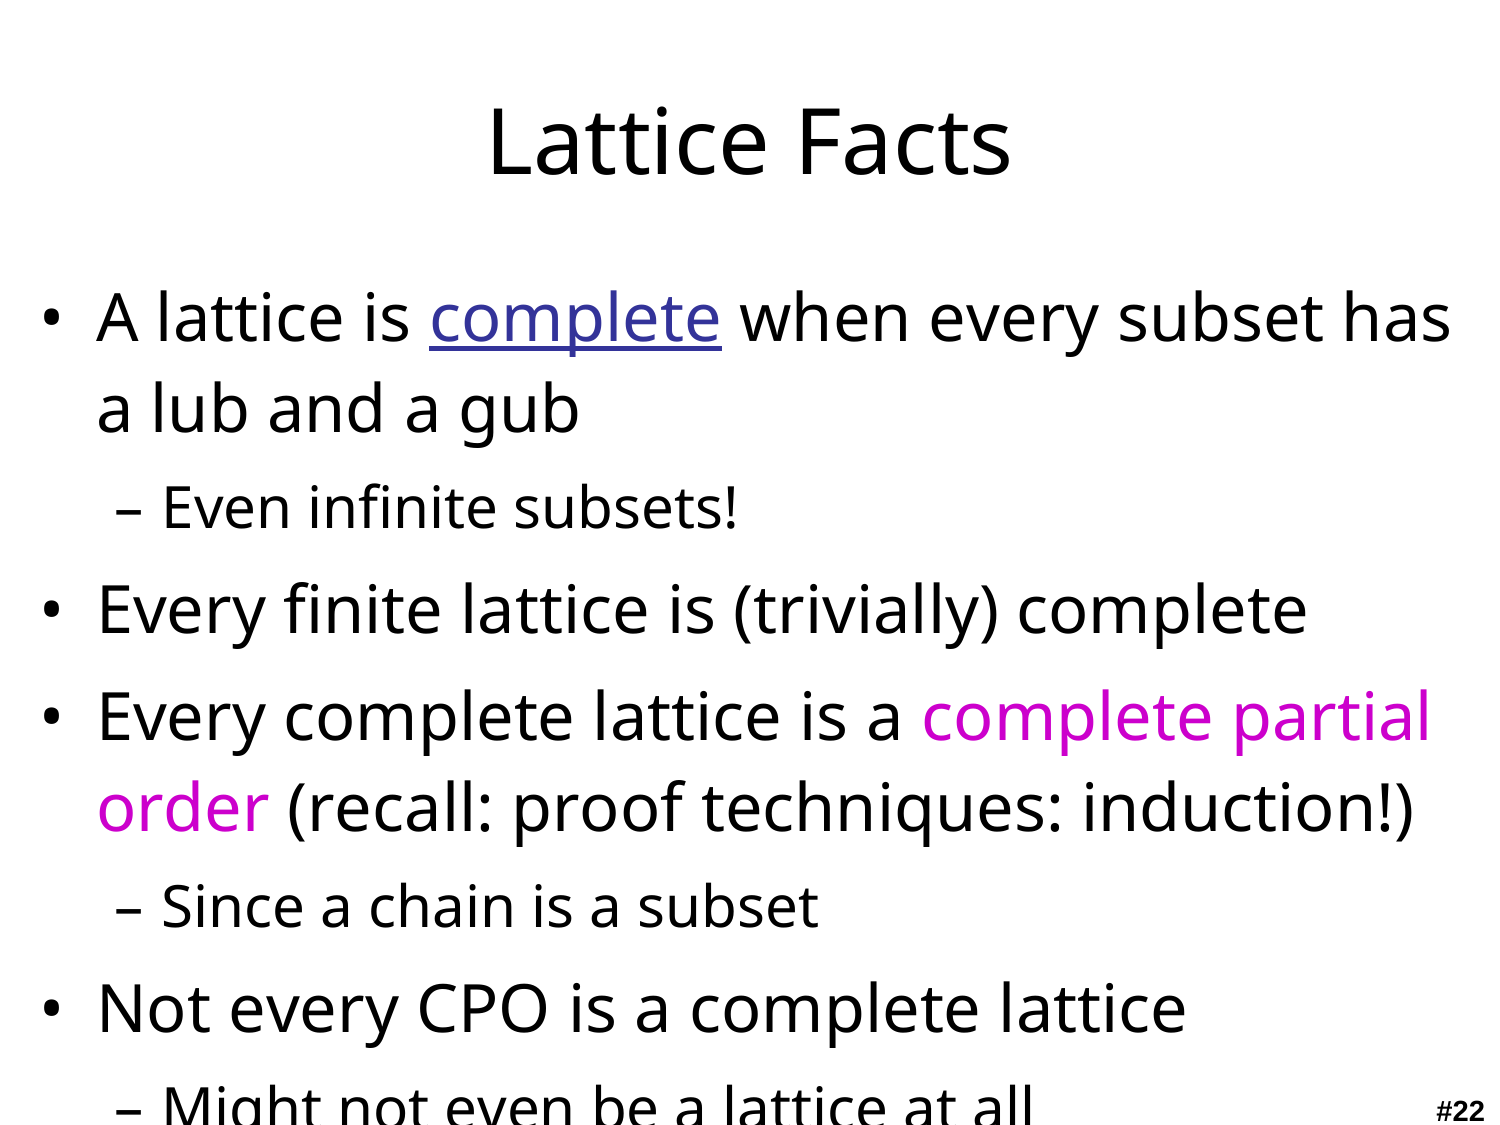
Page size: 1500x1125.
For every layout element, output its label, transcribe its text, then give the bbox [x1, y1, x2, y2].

list A lattice is complete when every subset has a lub and a gub Even infinite subsets! Every finite lattice is (trivially) complete Every complete lattice is a complete partial order (recall: proof techniques: induction!) Since a chain is a subset Not every CPO is a complete lattice Might not even be a lattice at all [24, 262, 1476, 1101]
title Lattice Facts [24, 45, 1476, 233]
